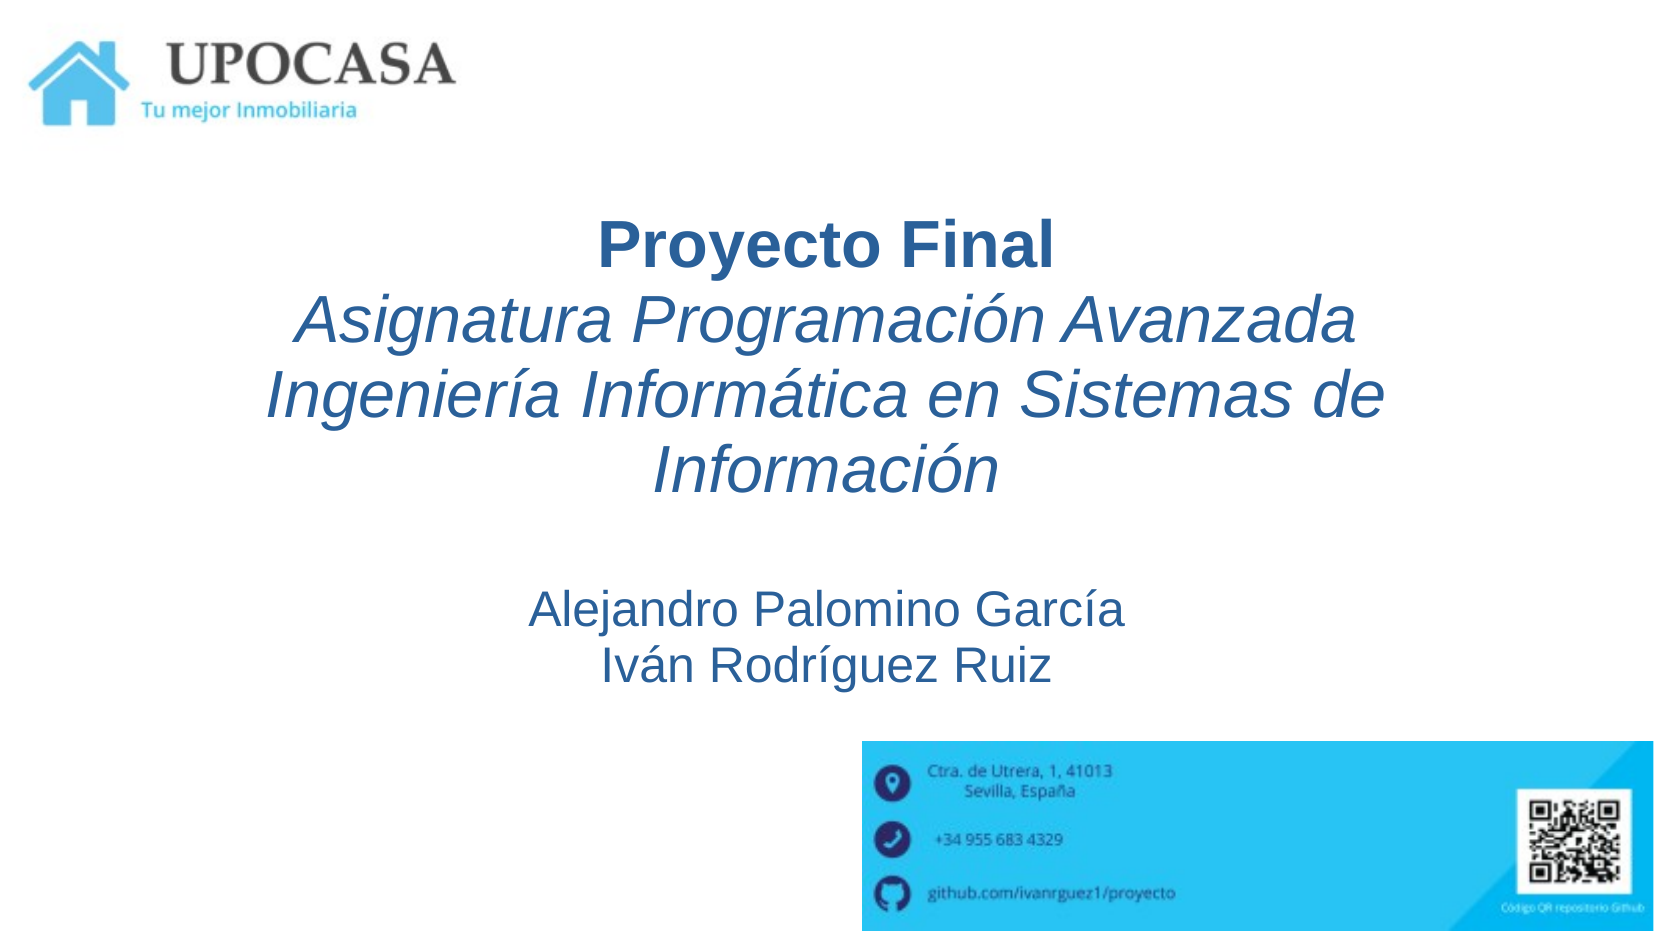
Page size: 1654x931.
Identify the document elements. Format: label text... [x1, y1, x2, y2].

picture [1502, 903, 1644, 914]
subtitle Proyecto Final Asignatura Programación Avanzada Ingeniería Informática en Sistemas de Información Alejandro Palomino García Iván Rodríguez Ruiz [82, 207, 1571, 768]
picture [0, 0, 508, 160]
picture [862, 741, 1634, 931]
